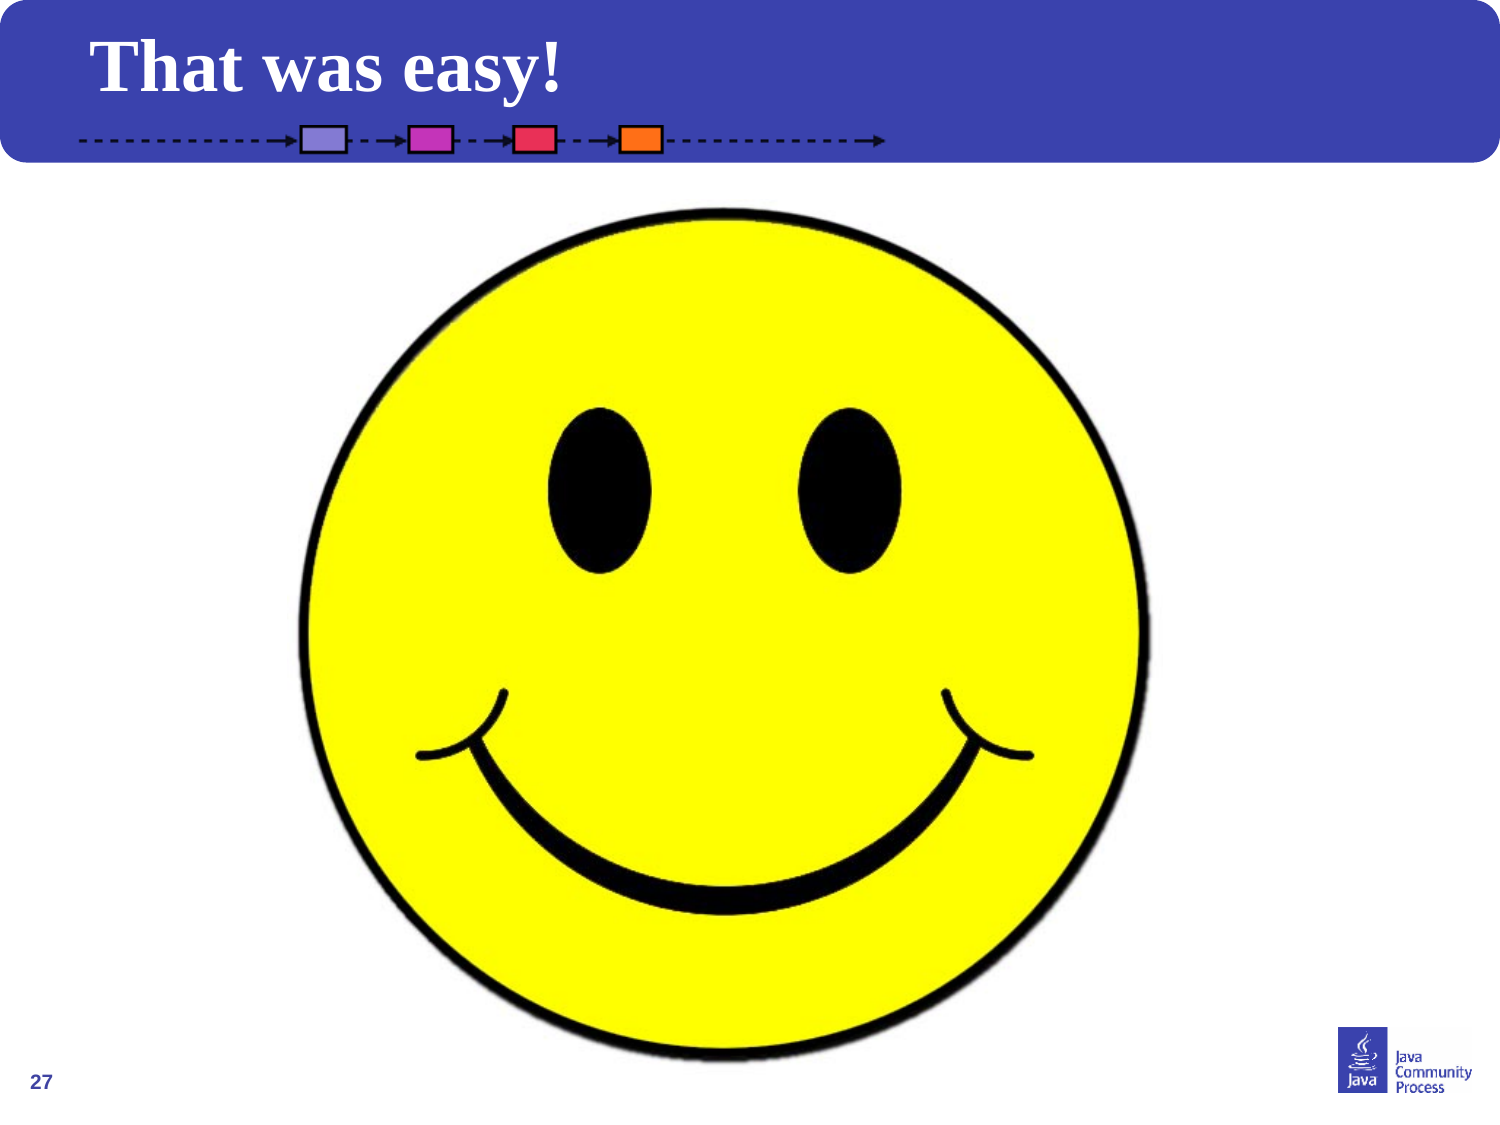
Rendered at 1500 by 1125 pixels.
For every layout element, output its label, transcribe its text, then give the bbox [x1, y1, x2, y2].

picture [70, 125, 897, 156]
picture [1337, 1026, 1472, 1093]
title That was easy! [75, 16, 1350, 126]
picture [287, 199, 1163, 1075]
